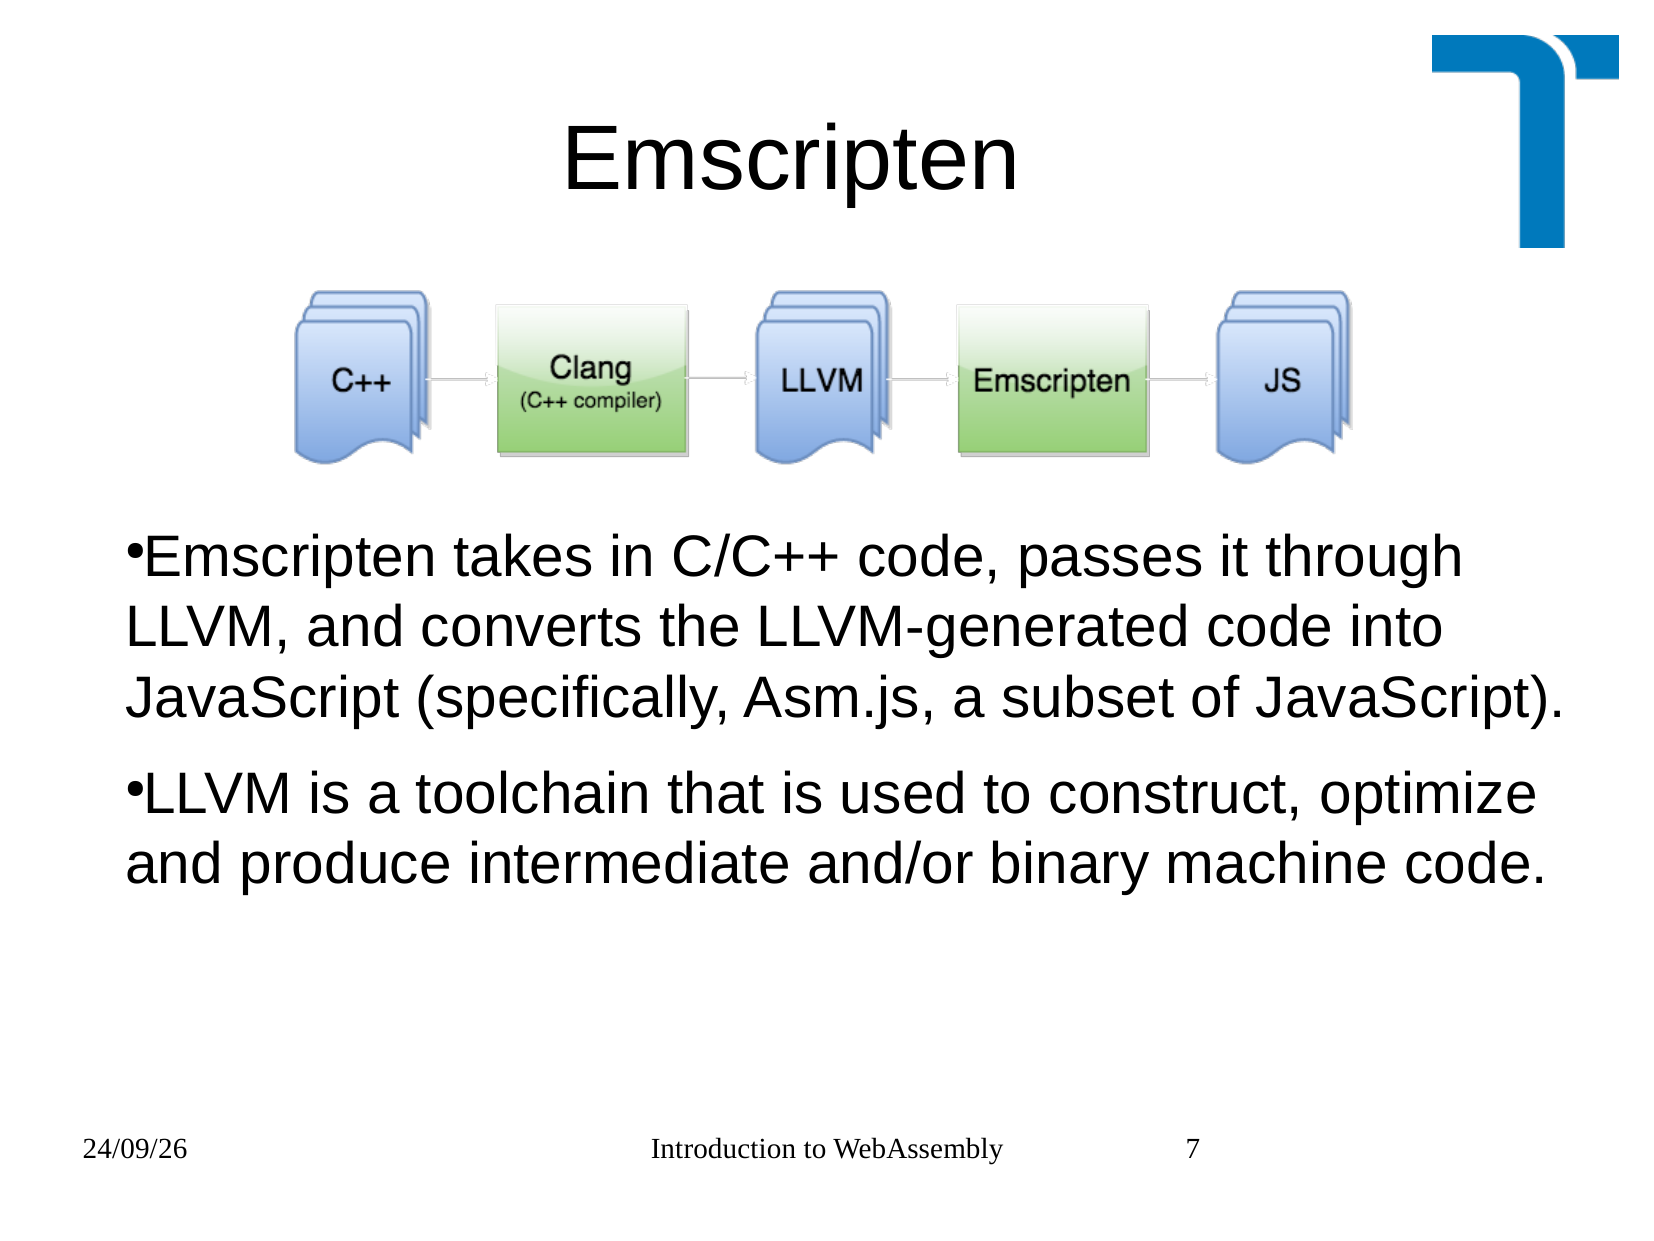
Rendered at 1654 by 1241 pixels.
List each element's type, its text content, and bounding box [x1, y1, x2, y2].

picture [293, 289, 1353, 473]
text_box [1185, 1129, 1571, 1216]
list Emscripten takes in C/C++ code, passes it through LLVM, and converts the LLVM-generated code into JavaScript (specifically, Asm.js, a subset of JavaScript). LLVM is a toolchain that is used to construct, optimize and produce intermediate and/or binary machine code. [125, 517, 1590, 1020]
text_box Introduction to WebAssembly [565, 1129, 1090, 1216]
title Emscripten [82, 49, 1501, 257]
text_box 07/09/2017 [82, 1129, 468, 1216]
